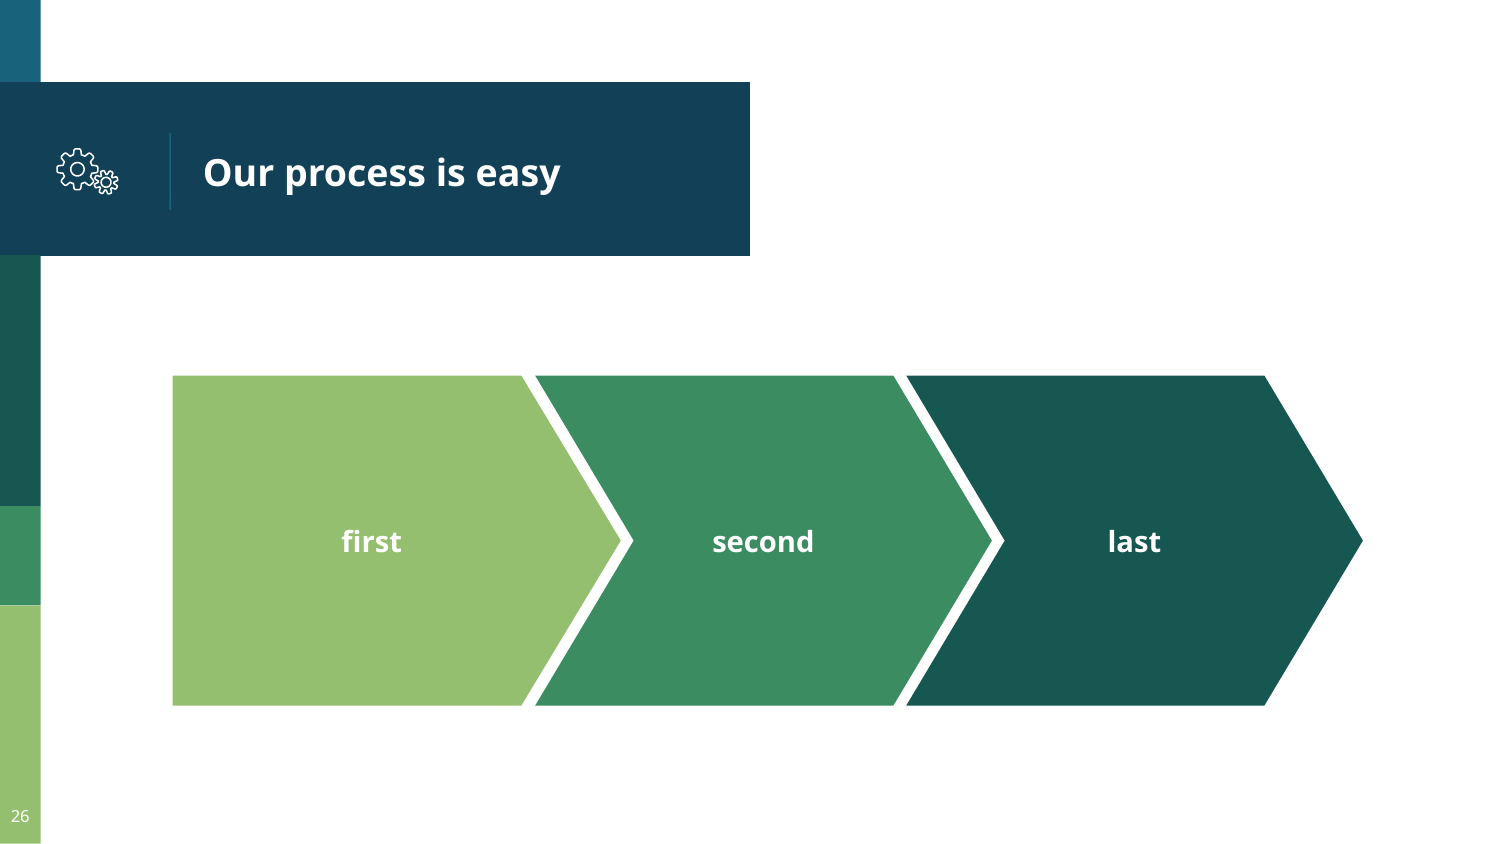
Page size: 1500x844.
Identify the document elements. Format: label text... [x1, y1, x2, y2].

text_box last [906, 375, 1363, 706]
text_box second [535, 375, 992, 706]
slide_number <number> [0, 790, 49, 844]
title Our process is easy [187, 87, 715, 256]
text_box first [172, 375, 621, 706]
